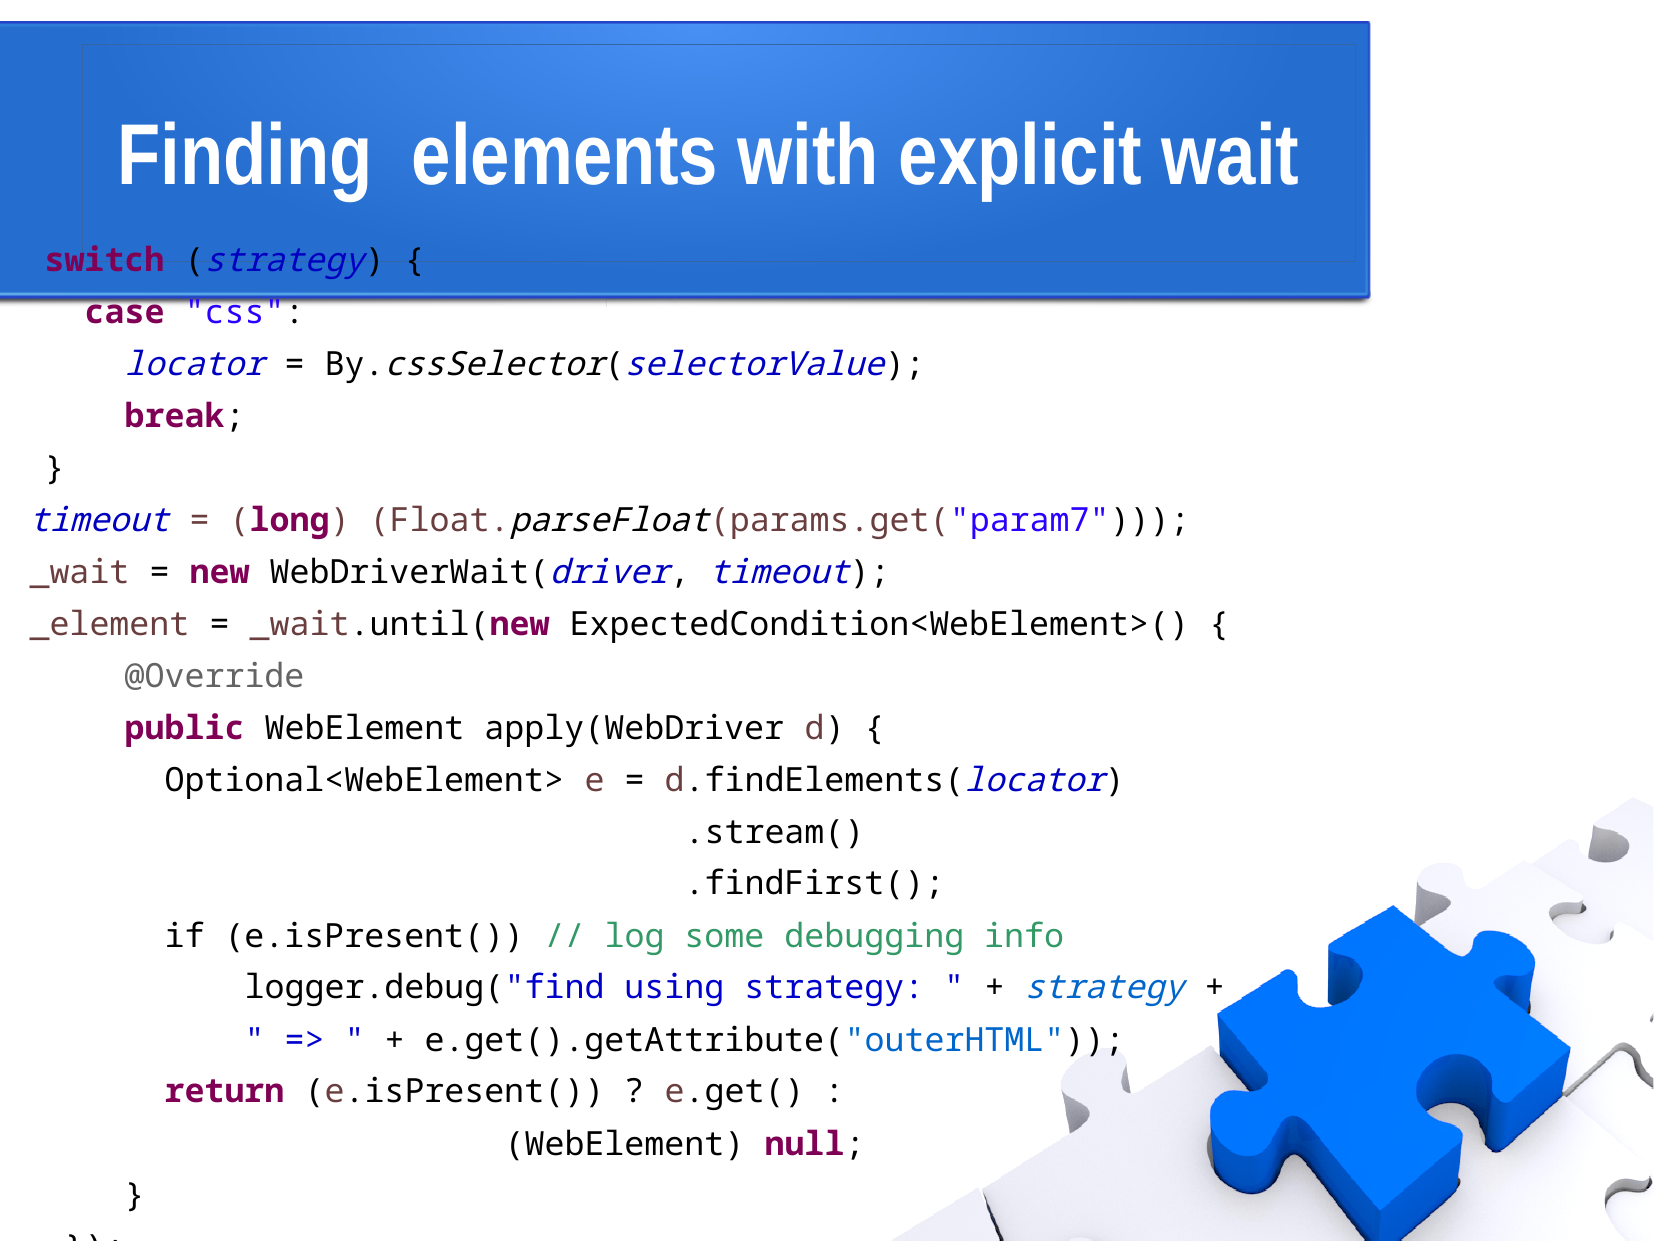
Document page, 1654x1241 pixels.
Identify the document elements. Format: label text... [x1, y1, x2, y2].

title Finding elements with explicit wait [82, 44, 1356, 262]
text_box switch (strategy) { case "css": locator = By.cssSelector(selectorValue); break; } timeout = (long) (Float.parseFloat(params.get("param7"))); _wait = new WebDriverWait(driver, timeout); _element = _wait.until(new ExpectedCondition<WebElement>() { @Override public WebElement apply(WebDriver d) { Optional<WebElement> e = d.findElements(locator) .stream() .findFirst(); if (e.isPresent()) // log some debugging info logger.debug("find using strategy: " + strategy + " => " + e.get().getAttribute("outerHTML")); return (e.isPresent()) ? e.get() : (WebElement) null; } }); [29, 318, 1518, 1180]
picture [872, 655, 1654, 1241]
picture [0, 21, 1375, 307]
